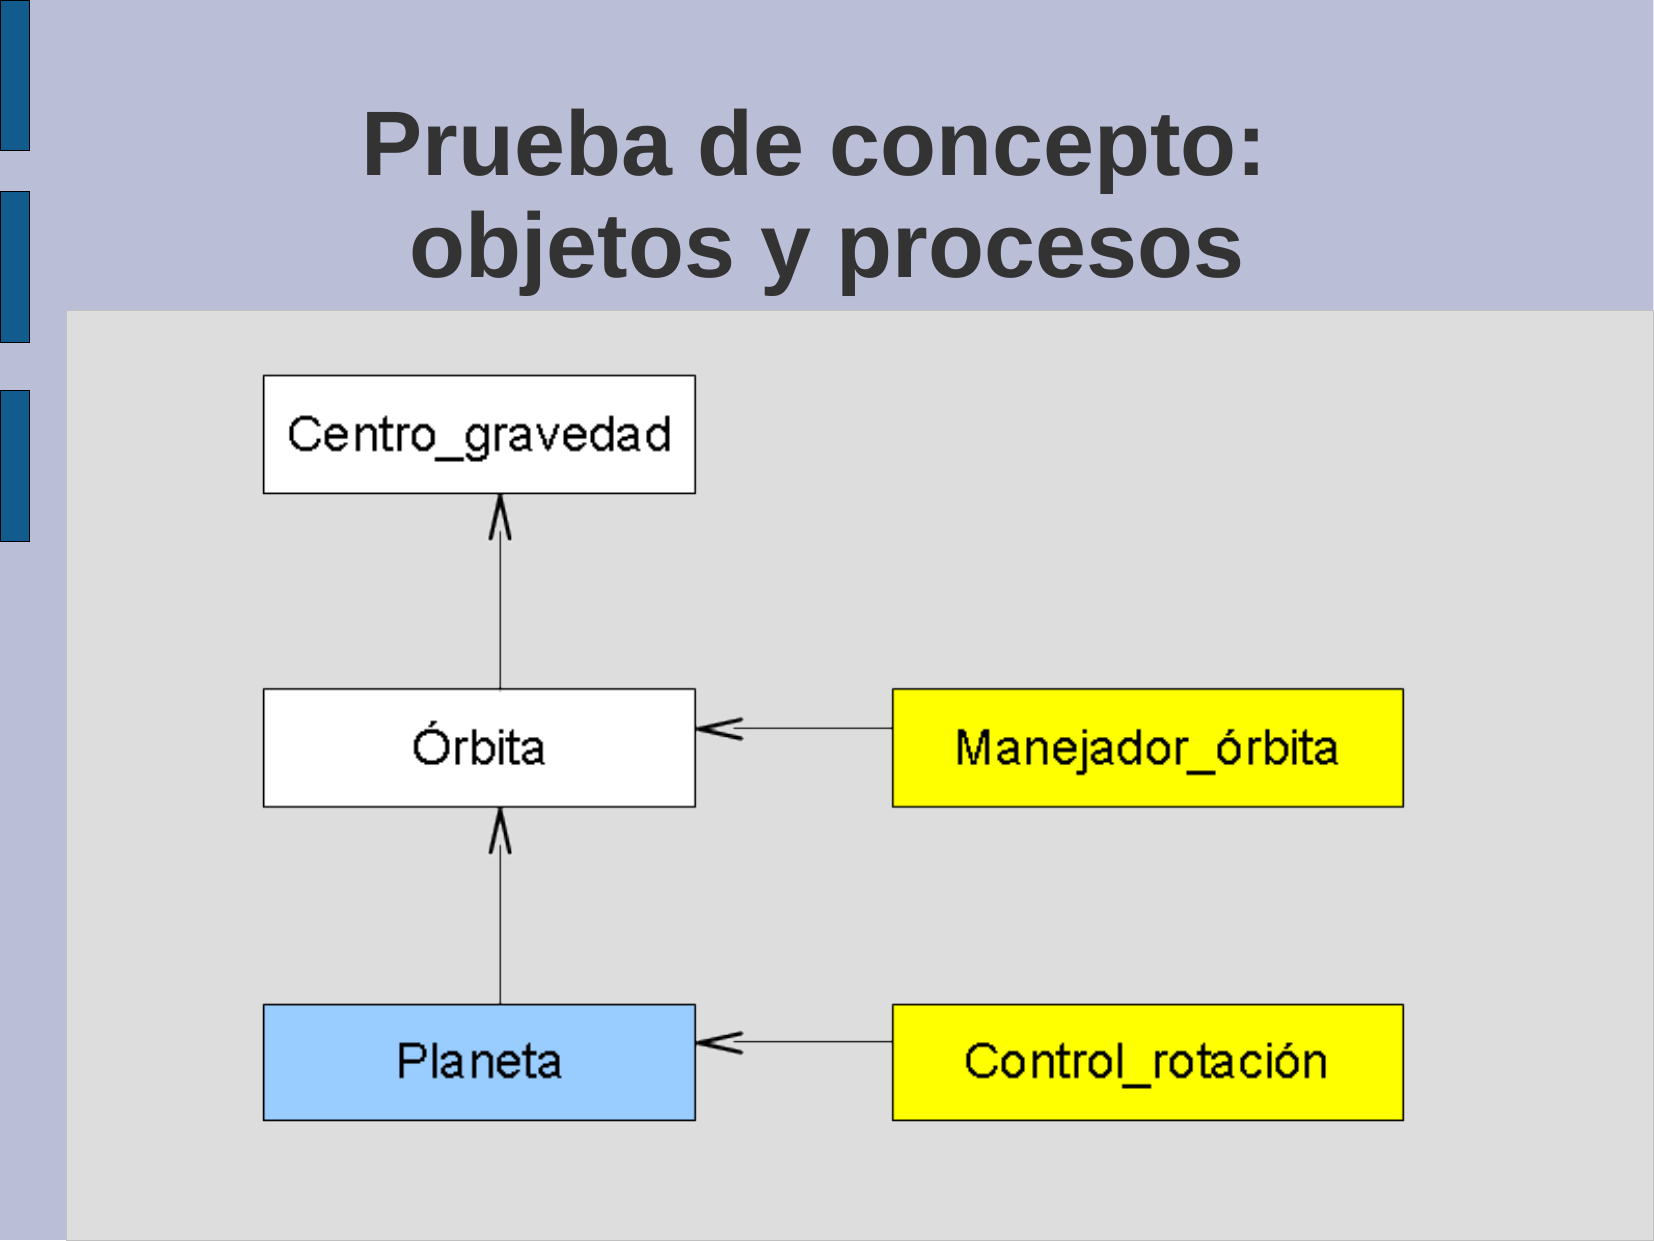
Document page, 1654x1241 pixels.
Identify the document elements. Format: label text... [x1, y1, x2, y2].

picture [236, 354, 1432, 1145]
title Prueba de concepto: objetos y procesos [121, 91, 1534, 299]
